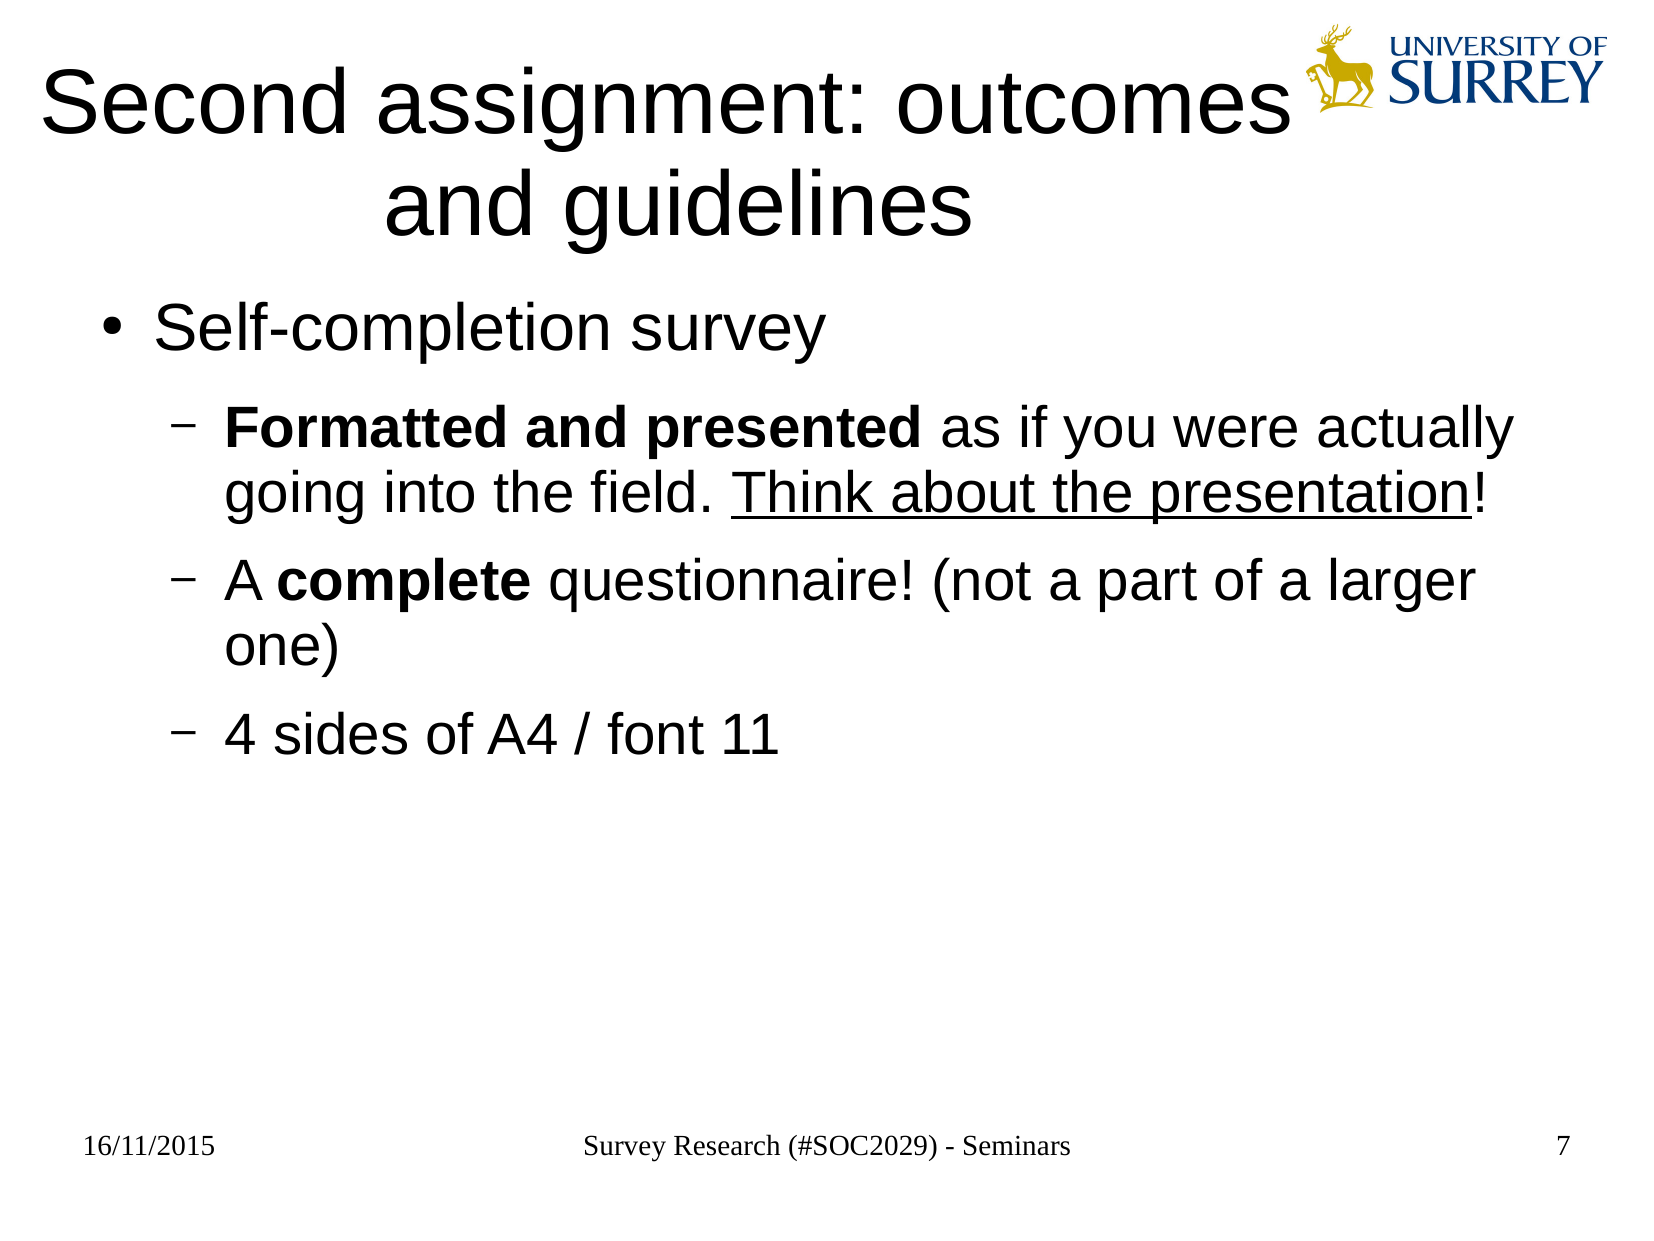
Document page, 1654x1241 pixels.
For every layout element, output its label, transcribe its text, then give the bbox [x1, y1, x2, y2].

title Second assignment: outcomes and guidelines [35, 49, 1300, 257]
picture [1306, 23, 1607, 113]
list Self-completion survey Formatted and presented as if you were actually going into the field. Think about the presentation! A complete questionnaire! (not a part of a larger one) 4 sides of A4 / font 11 [82, 290, 1571, 1010]
